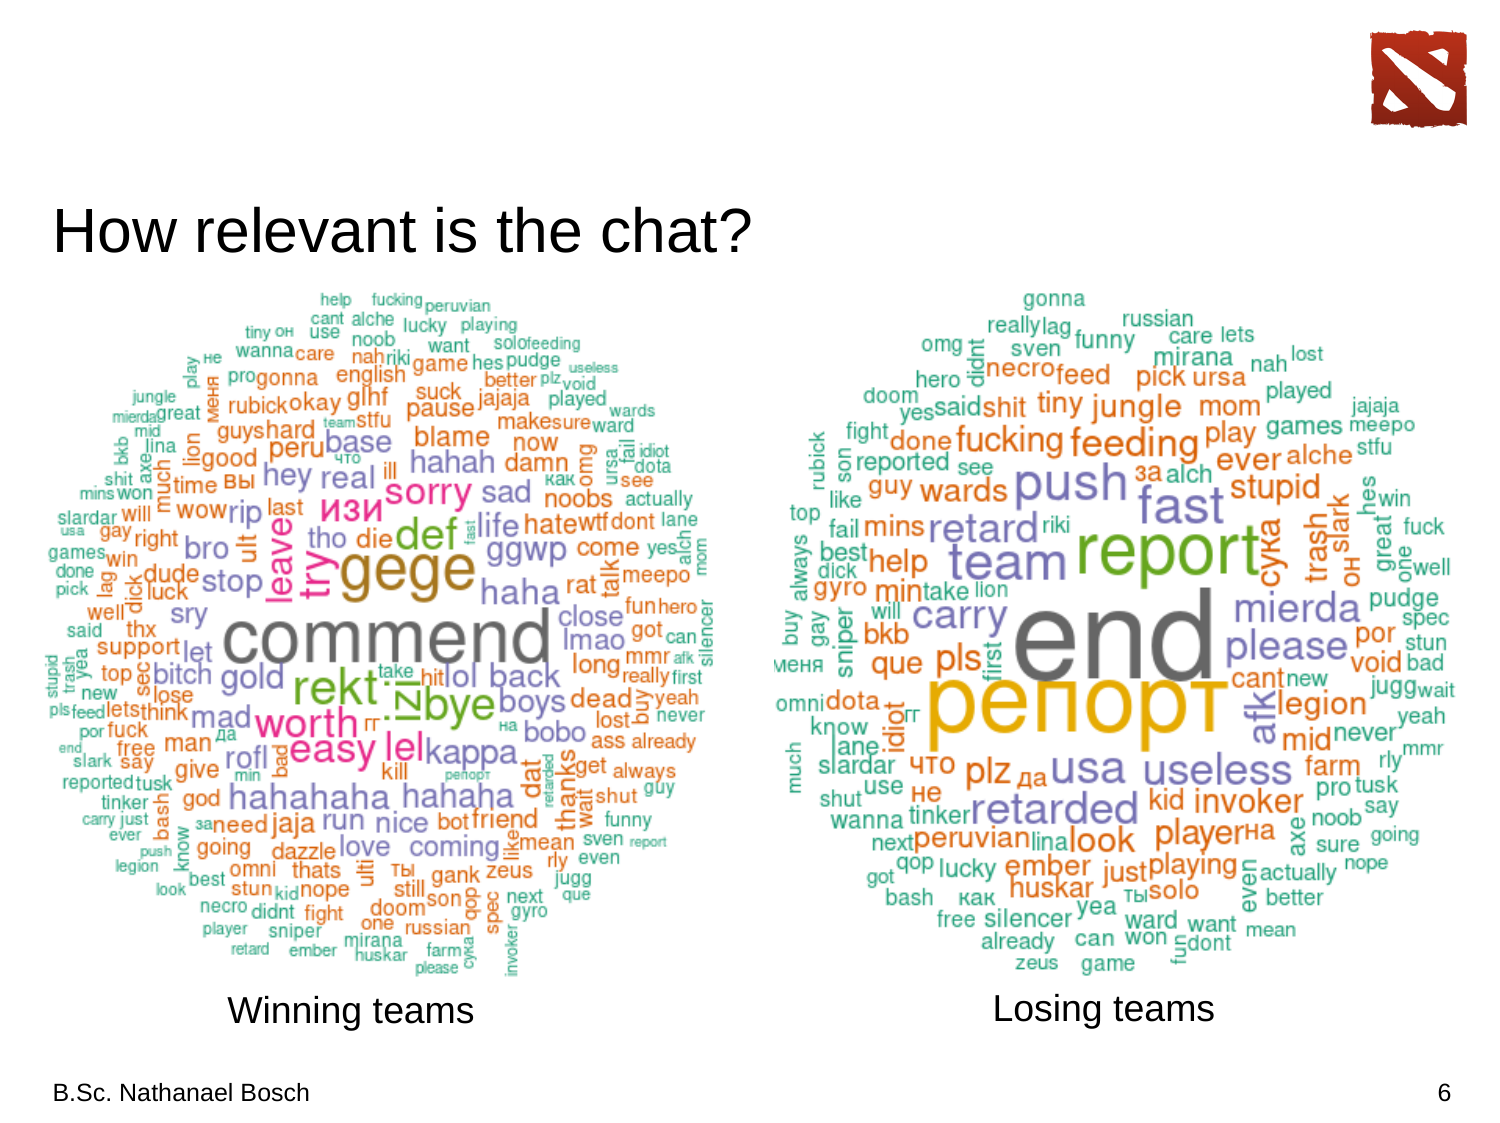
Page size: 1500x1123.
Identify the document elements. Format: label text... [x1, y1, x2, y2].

picture [0, 264, 1500, 1005]
picture [1370, 30, 1467, 128]
title How relevant is the chat? [52, 195, 1453, 266]
text_box Losing teams [978, 980, 1231, 1038]
text_box Winning teams [212, 982, 490, 1040]
